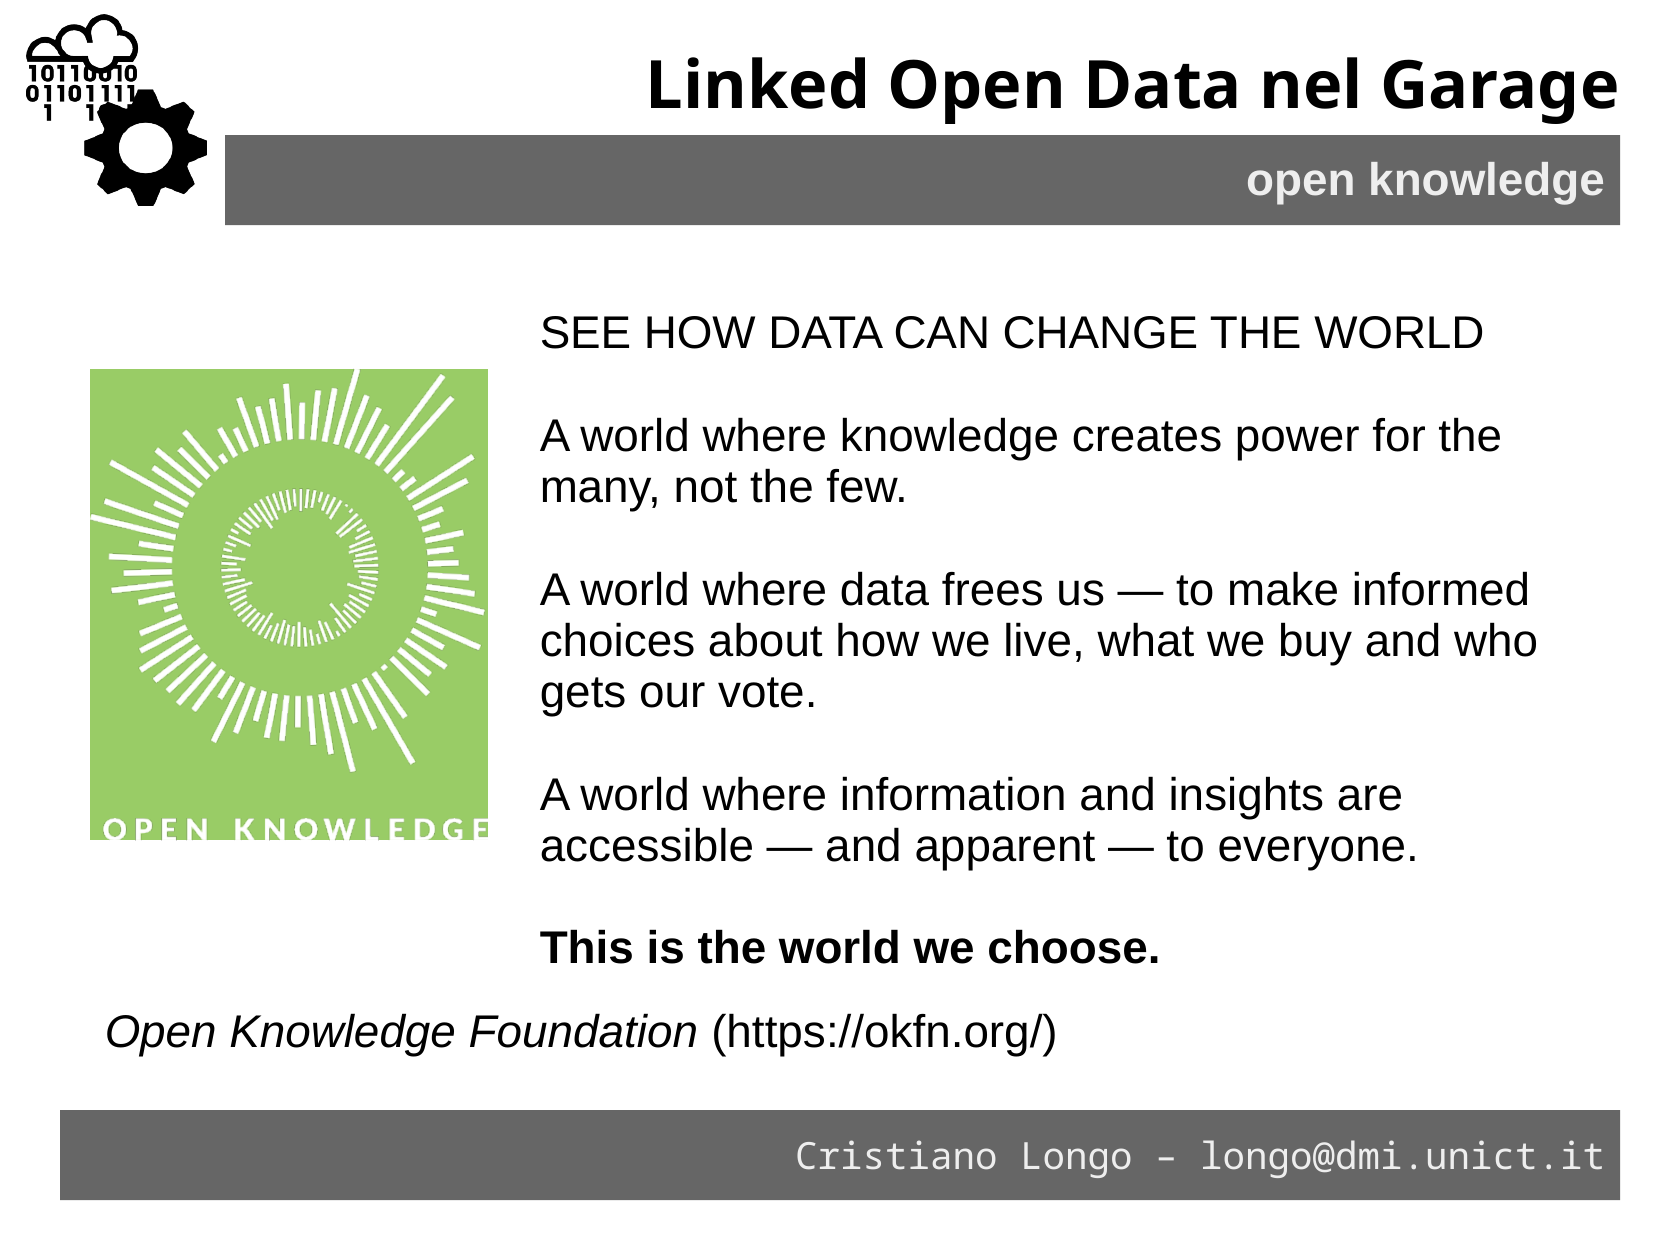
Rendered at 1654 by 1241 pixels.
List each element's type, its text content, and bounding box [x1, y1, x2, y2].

text_box SEE HOW DATA CAN CHANGE THE WORLD A world where knowledge creates power for the many, not the few. A world where data frees us — to make informed choices about how we live, what we buy and who gets our vote. A world where information and insights are accessible — and apparent — to everyone. This is the world we choose. [525, 300, 1606, 982]
text_box open knowledge [225, 135, 1621, 226]
text_box Linked Open Data nel Garage [285, 30, 1636, 123]
text_box Cristiano Longo – longo@dmi.unict.it [60, 1110, 1621, 1201]
picture [90, 368, 488, 841]
text_box Open Knowledge Foundation (https://okfn.org/) [90, 998, 1261, 1066]
picture [26, 14, 207, 206]
